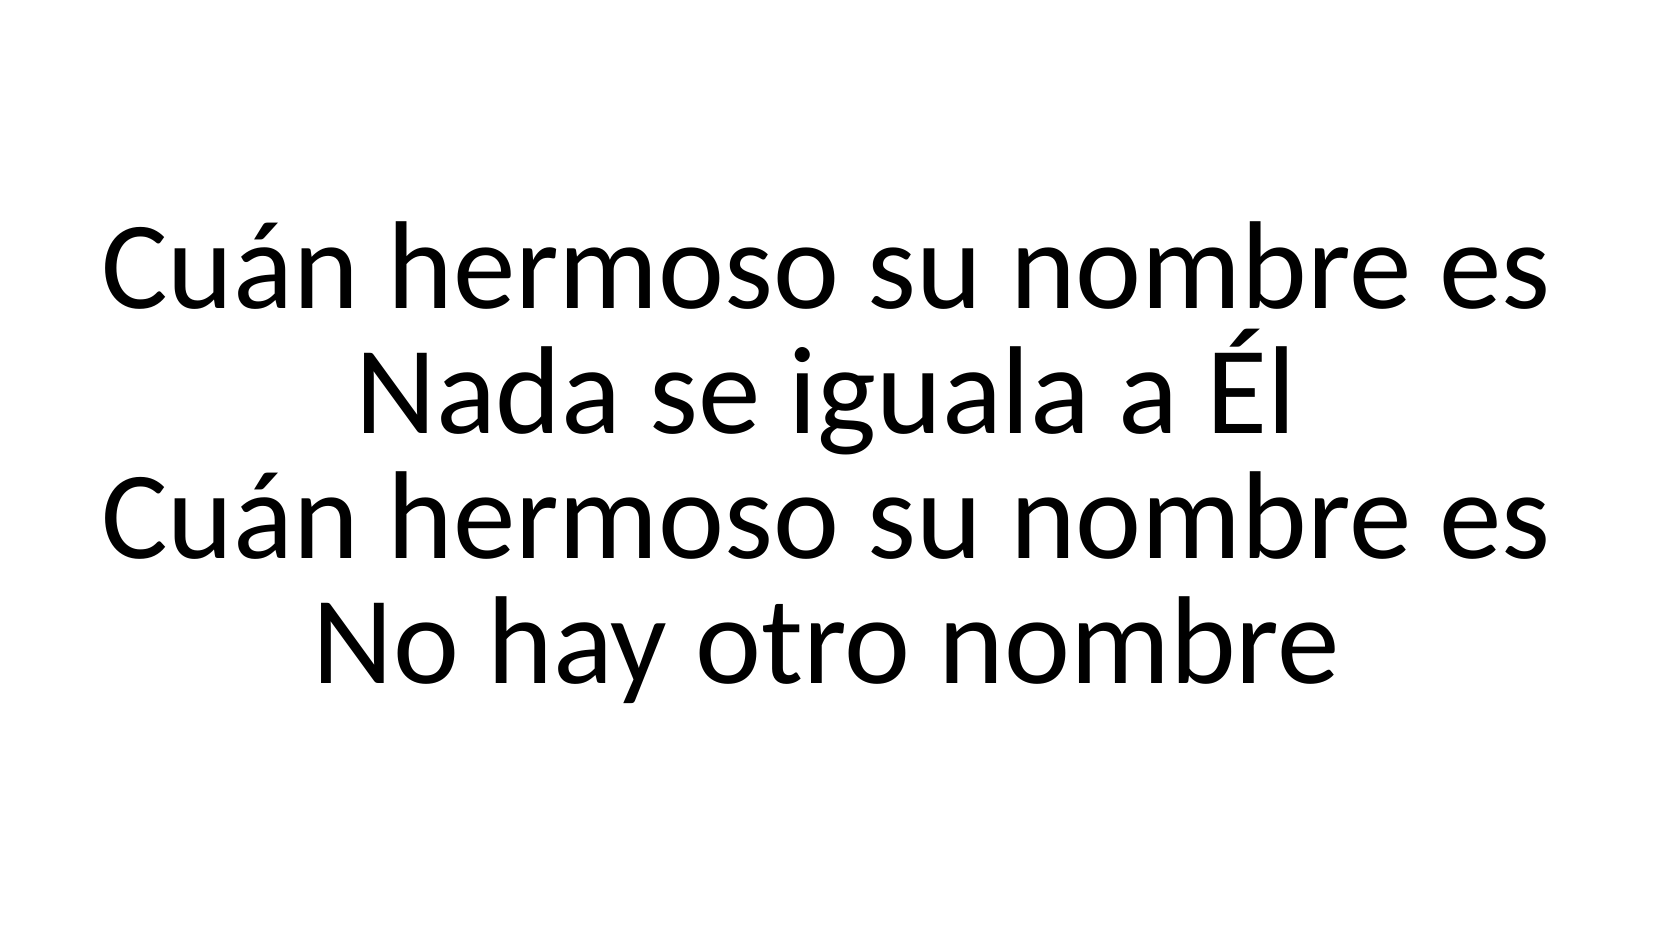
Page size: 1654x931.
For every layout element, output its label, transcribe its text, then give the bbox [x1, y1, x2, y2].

title Cuán hermoso su nombre es Nada se iguala a Él Cuán hermoso su nombre es No hay otro nombre [0, 0, 1654, 931]
